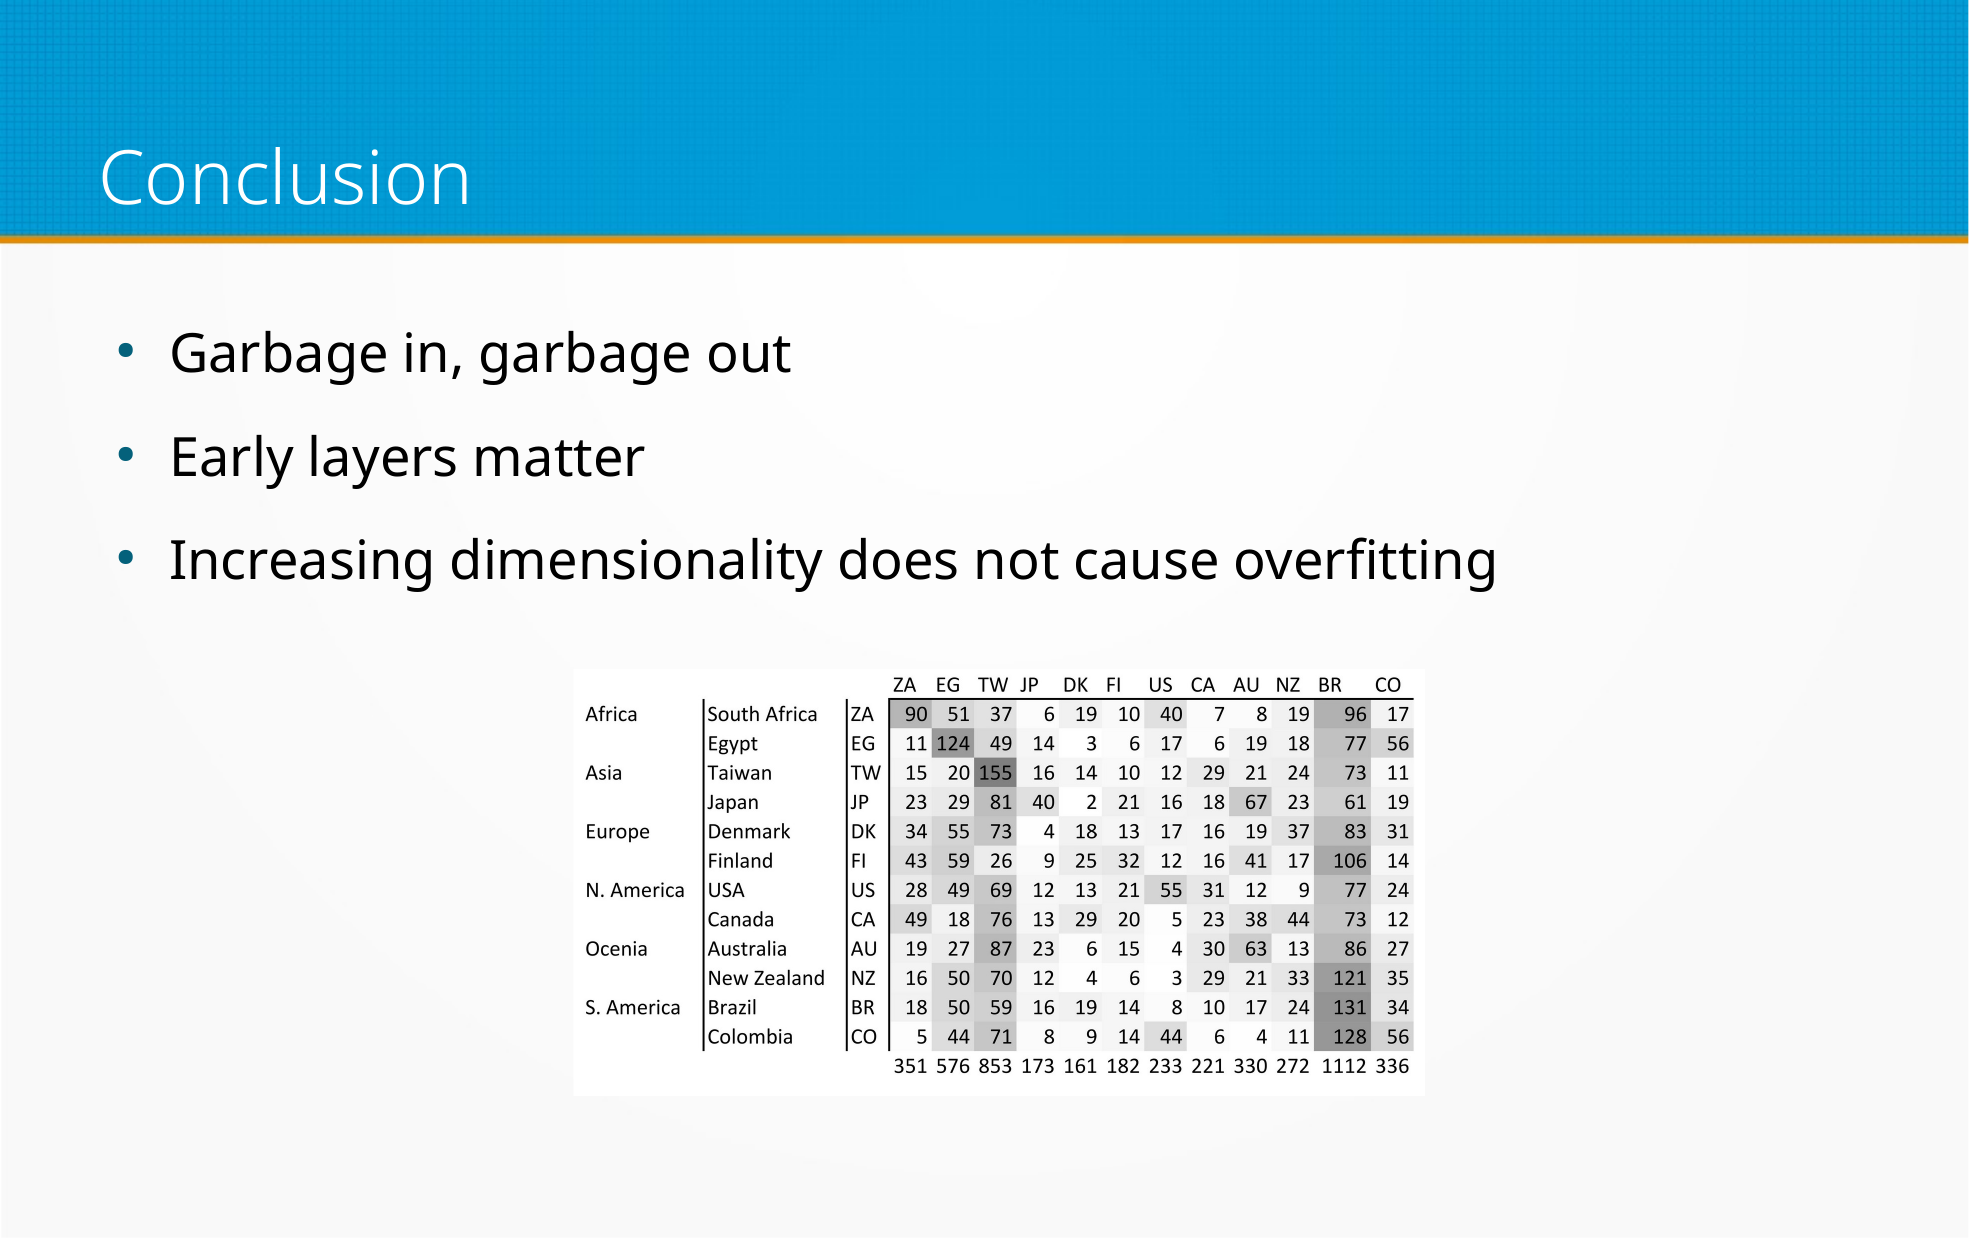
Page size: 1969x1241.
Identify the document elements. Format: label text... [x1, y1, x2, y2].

picture [0, 233, 1969, 1241]
title Conclusion [98, 19, 1870, 227]
list Garbage in, garbage out Early layers matter Increasing dimensionality does not cause overfitting [98, 315, 1861, 1081]
